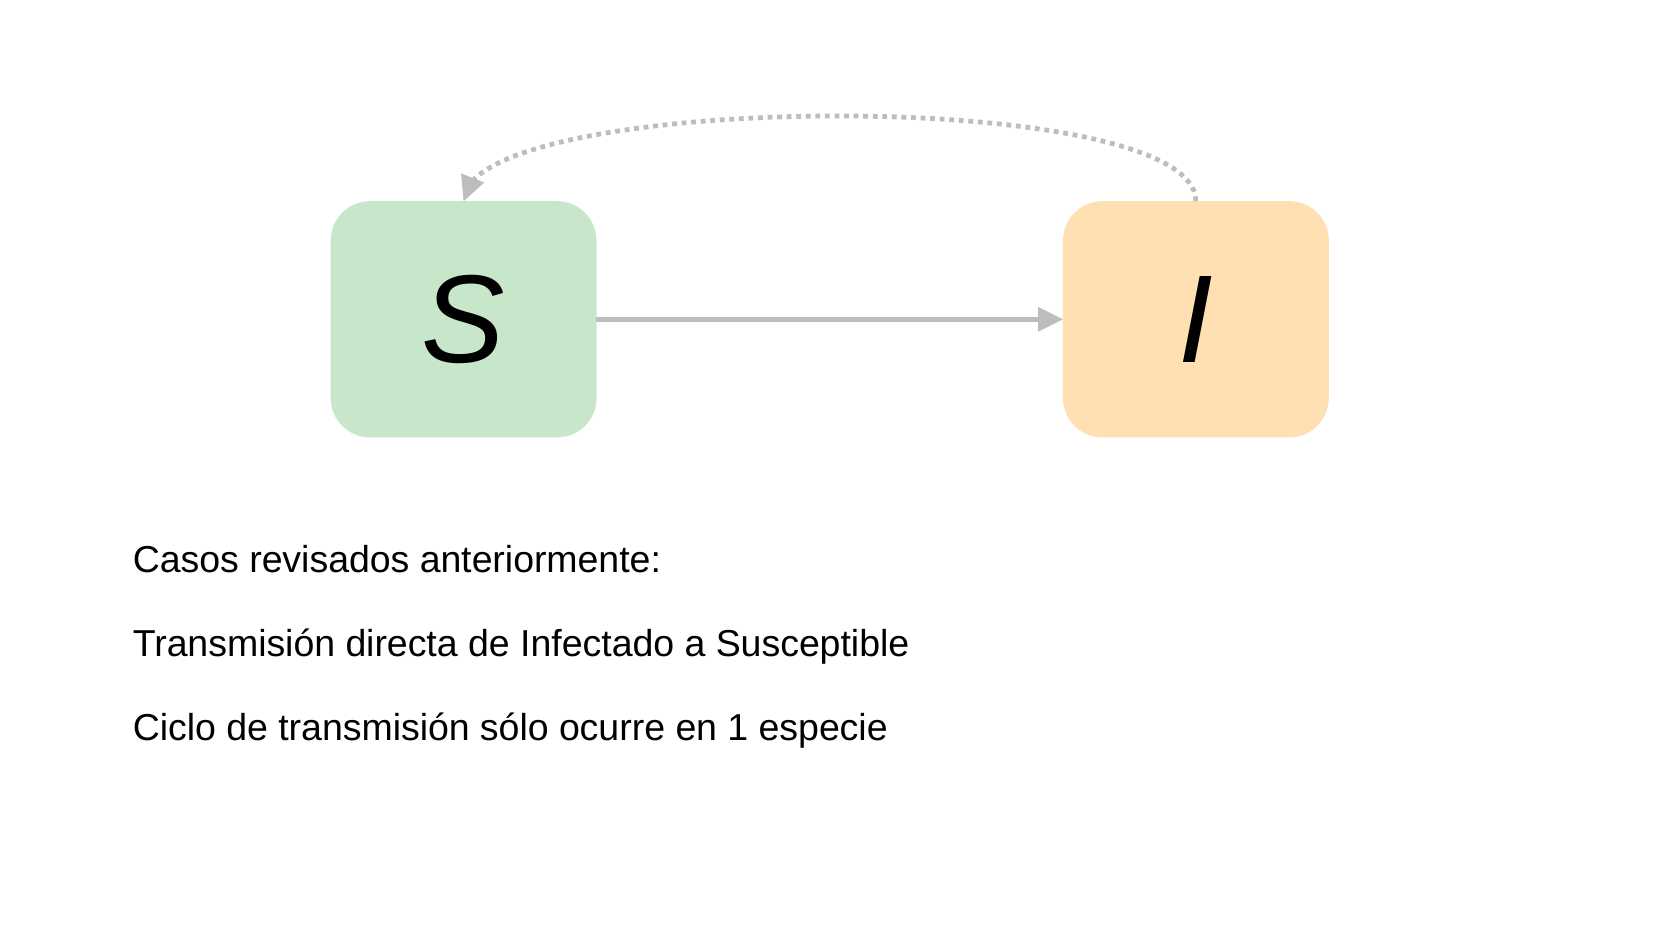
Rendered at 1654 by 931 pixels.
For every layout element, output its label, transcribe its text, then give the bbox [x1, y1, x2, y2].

text_box Casos revisados anteriormente: Transmisión directa de Infectado a Susceptible Ciclo de transmisión sólo ocurre en 1 especie [118, 531, 1536, 757]
text_box I [1062, 201, 1329, 438]
text_box S [330, 201, 597, 438]
